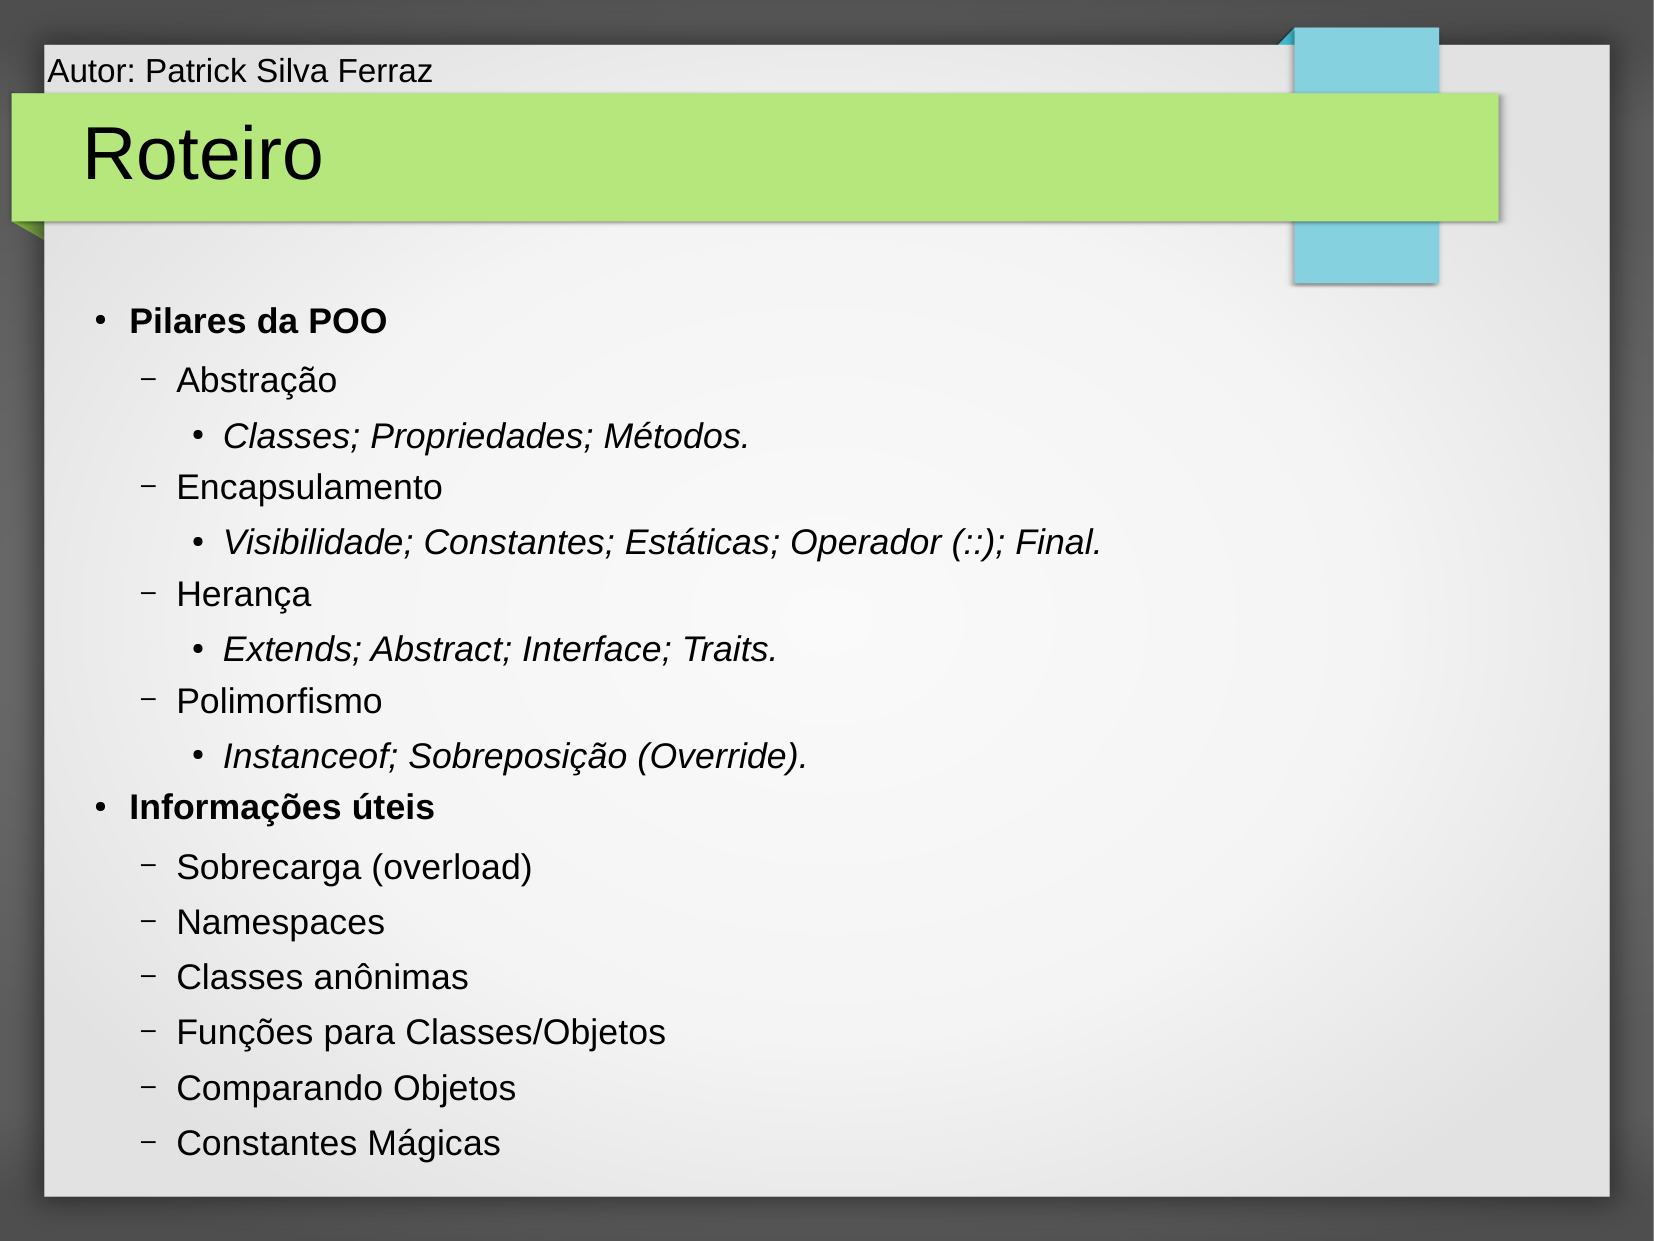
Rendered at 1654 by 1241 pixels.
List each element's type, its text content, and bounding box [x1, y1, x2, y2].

list Pilares da POO Abstração Classes; Propriedades; Métodos. Encapsulamento Visibilidade; Constantes; Estáticas; Operador (::); Final. Herança Extends; Abstract; Interface; Traits. Polimorfismo Instanceof; Sobreposição (Override). Informações úteis Sobrecarga (overload) Namespaces Classes anônimas Funções para Classes/Objetos Comparando Objetos Constantes Mágicas [82, 295, 1571, 1170]
picture [0, 0, 1654, 1241]
text_box Autor: Patrick Silva Ferraz [47, 47, 876, 95]
title Roteiro [82, 94, 1264, 213]
